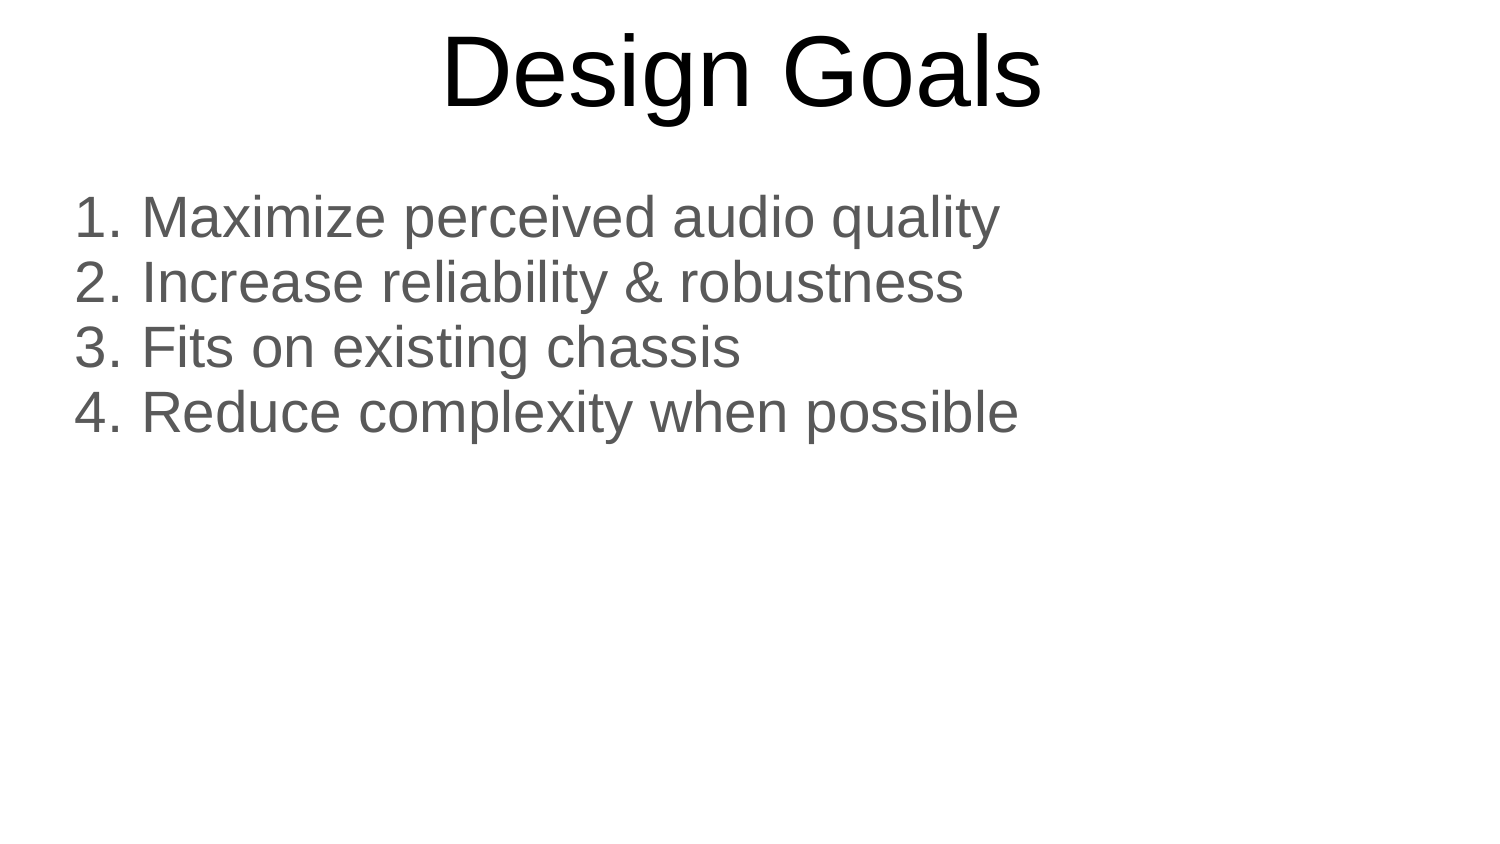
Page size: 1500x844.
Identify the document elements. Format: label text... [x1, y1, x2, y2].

subtitle Maximize perceived audio quality Increase reliability & robustness Fits on existing chassis Reduce complexity when possible [51, 169, 1449, 844]
title Design Goals [43, 0, 1442, 143]
